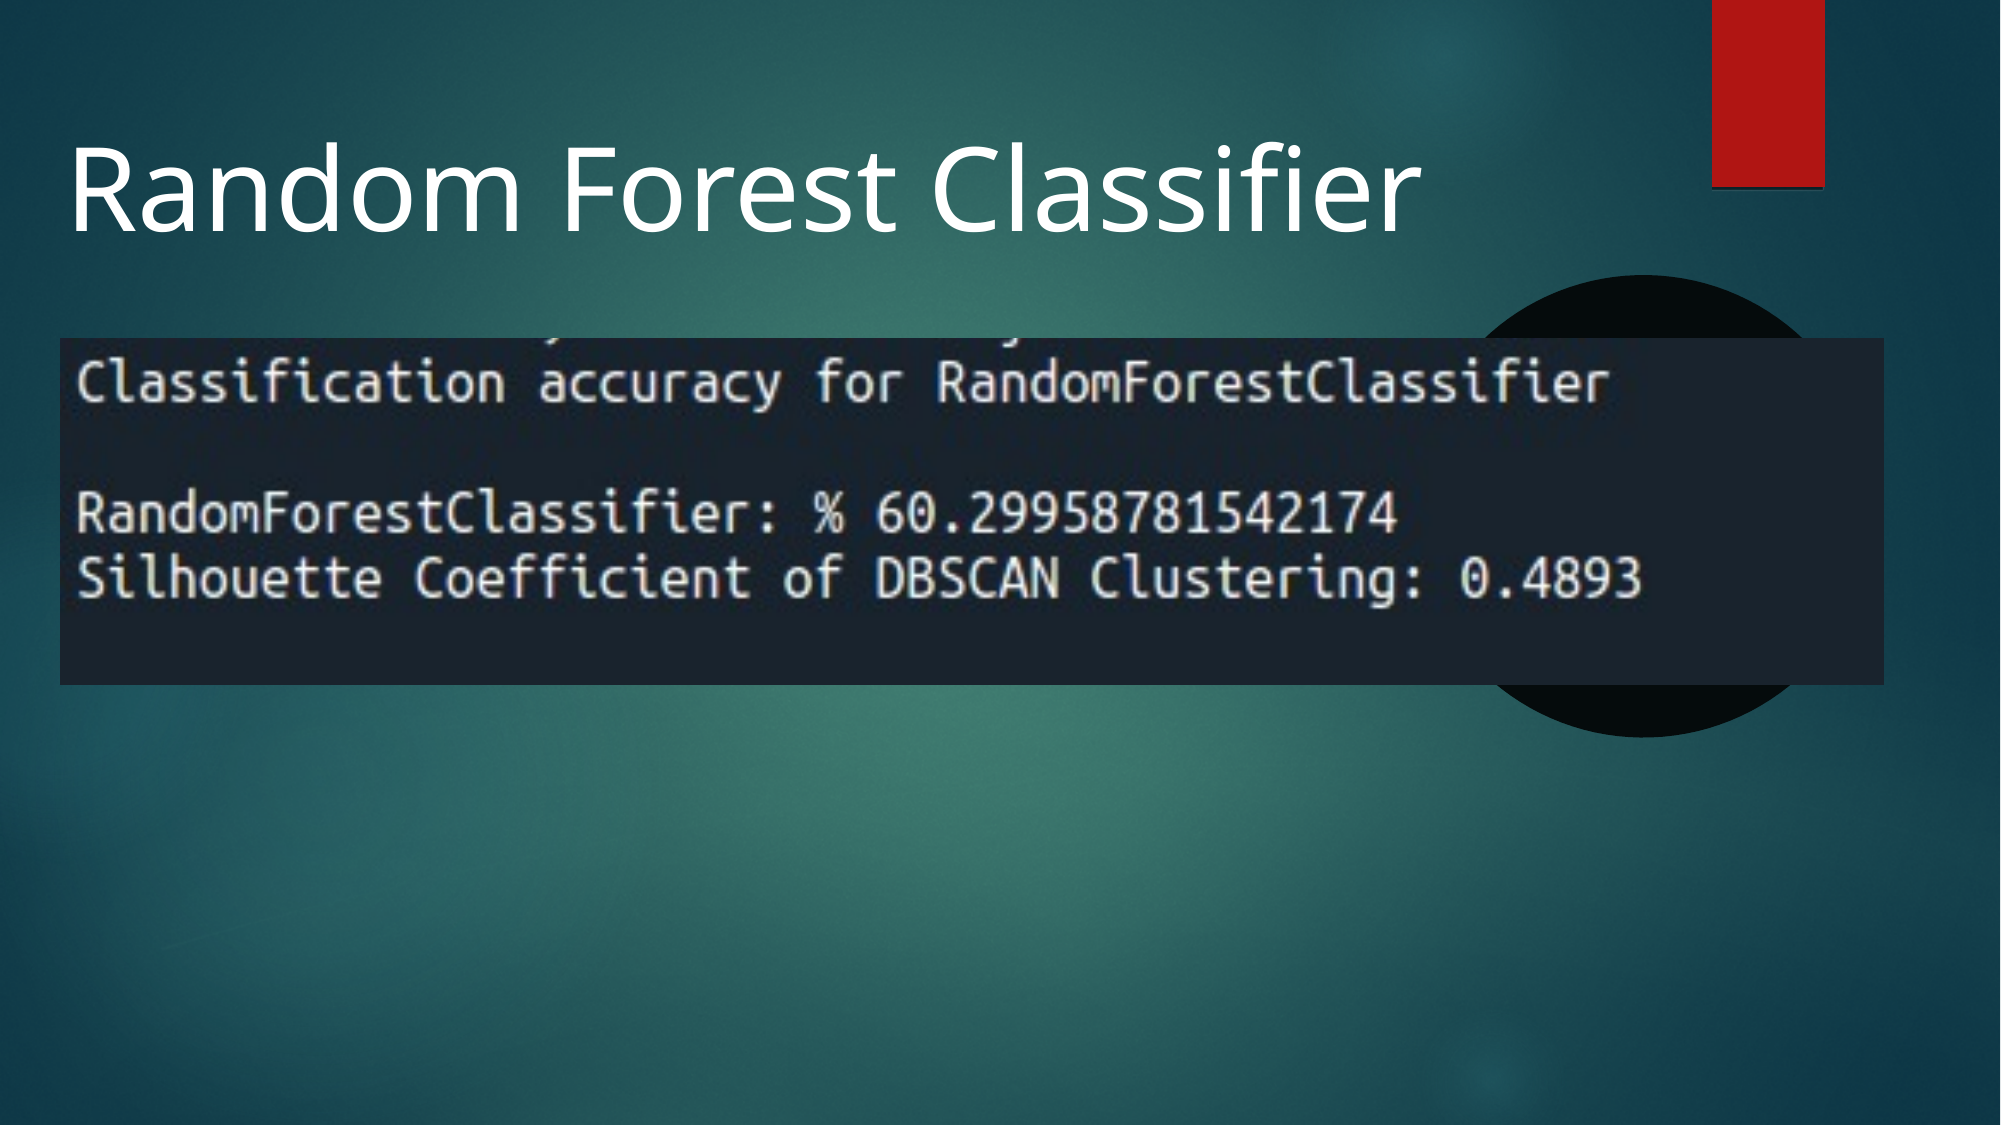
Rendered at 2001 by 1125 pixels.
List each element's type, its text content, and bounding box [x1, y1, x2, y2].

picture [60, 338, 1884, 685]
title Random Forest Classifier [50, 21, 1639, 262]
